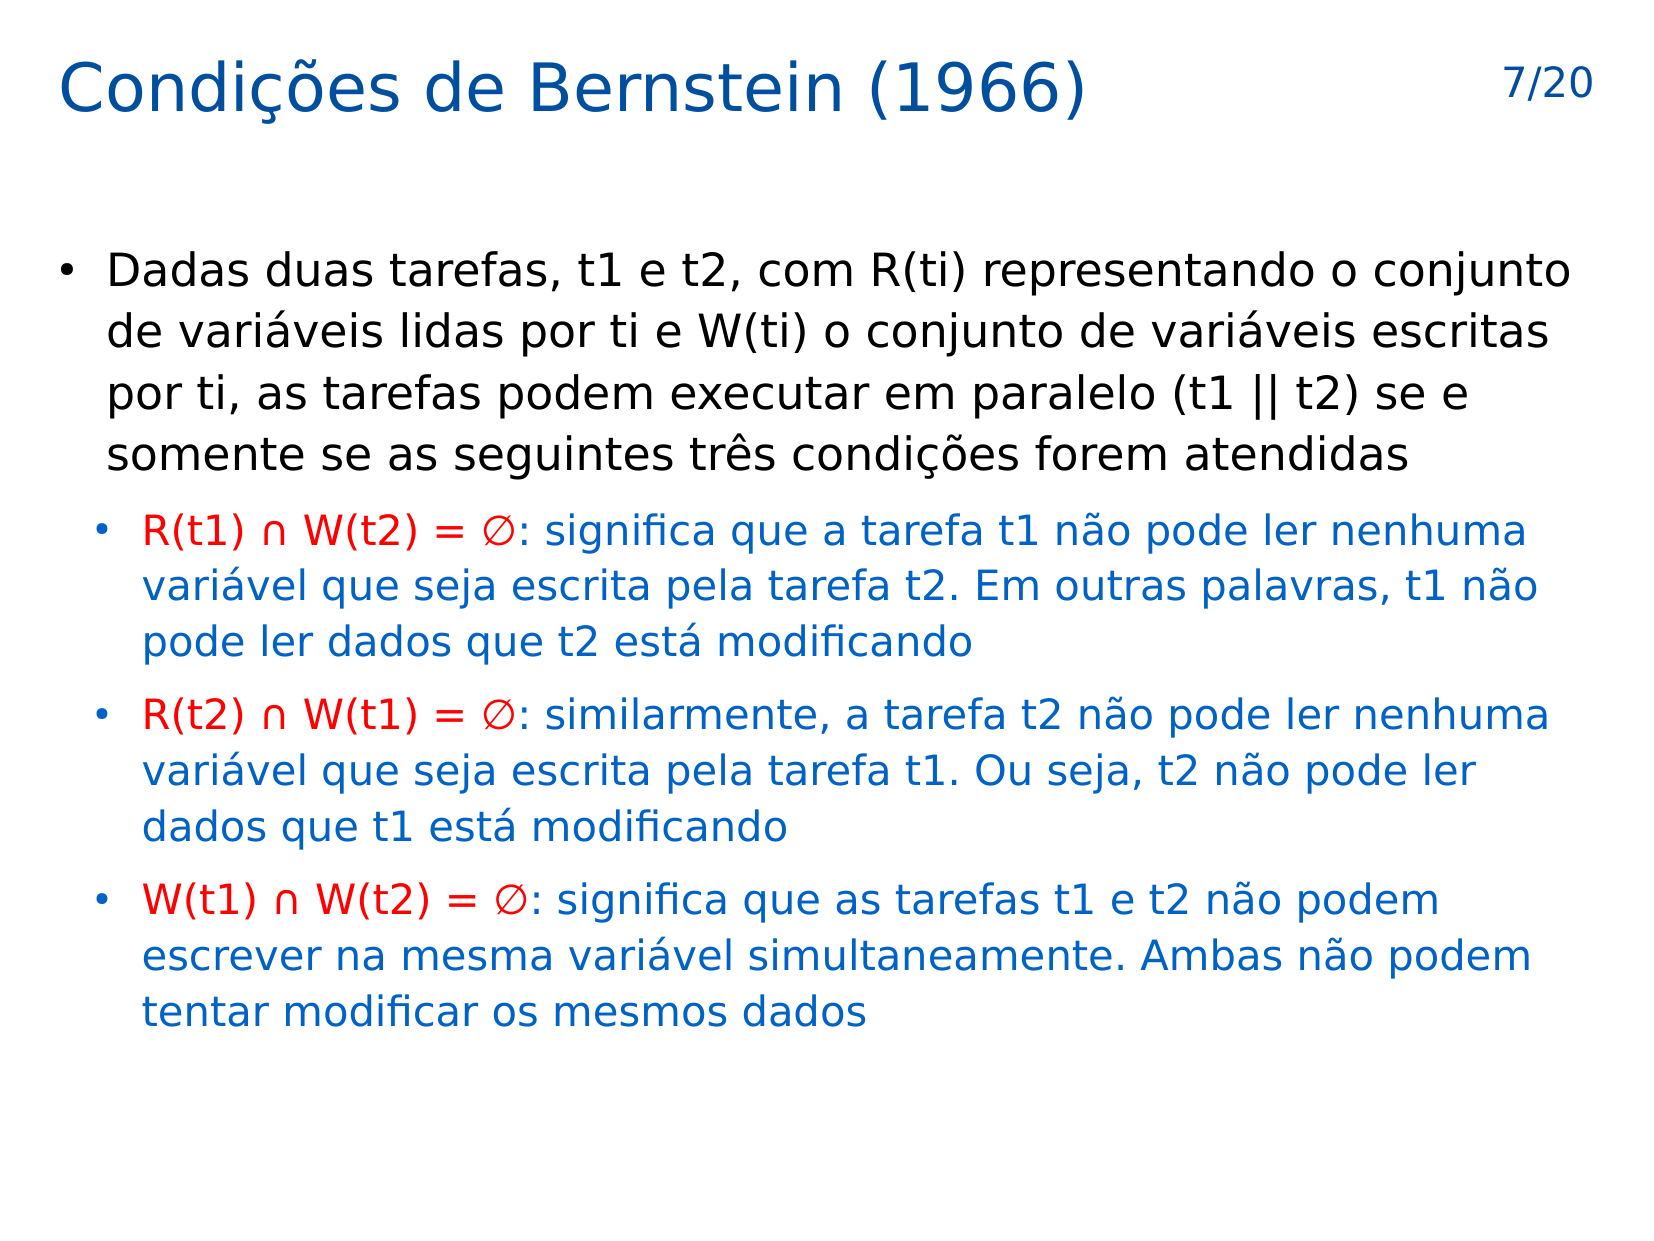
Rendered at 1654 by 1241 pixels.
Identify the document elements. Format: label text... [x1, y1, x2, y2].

list Dadas duas tarefas, t1 e t2, com R(ti) representando o conjunto de variáveis lidas por ti e W(ti) o conjunto de variáveis escritas por ti, as tarefas podem executar em paralelo (t1 || t2) se e somente se as seguintes três condições forem atendidas R(t1) ∩ W(t2) = ∅: significa que a tarefa t1 não pode ler nenhuma variável que seja escrita pela tarefa t2. Em outras palavras, t1 não pode ler dados que t2 está modificando R(t2) ∩ W(t1) = ∅: similarmente, a tarefa t2 não pode ler nenhuma variável que seja escrita pela tarefa t1. Ou seja, t2 não pode ler dados que t1 está modificando W(t1) ∩ W(t2) = ∅: significa que as tarefas t1 e t2 não podem escrever na mesma variável simultaneamente. Ambas não podem tentar modificar os mesmos dados [59, 236, 1595, 1211]
title Condições de Bernstein (1966) [59, 29, 1625, 148]
